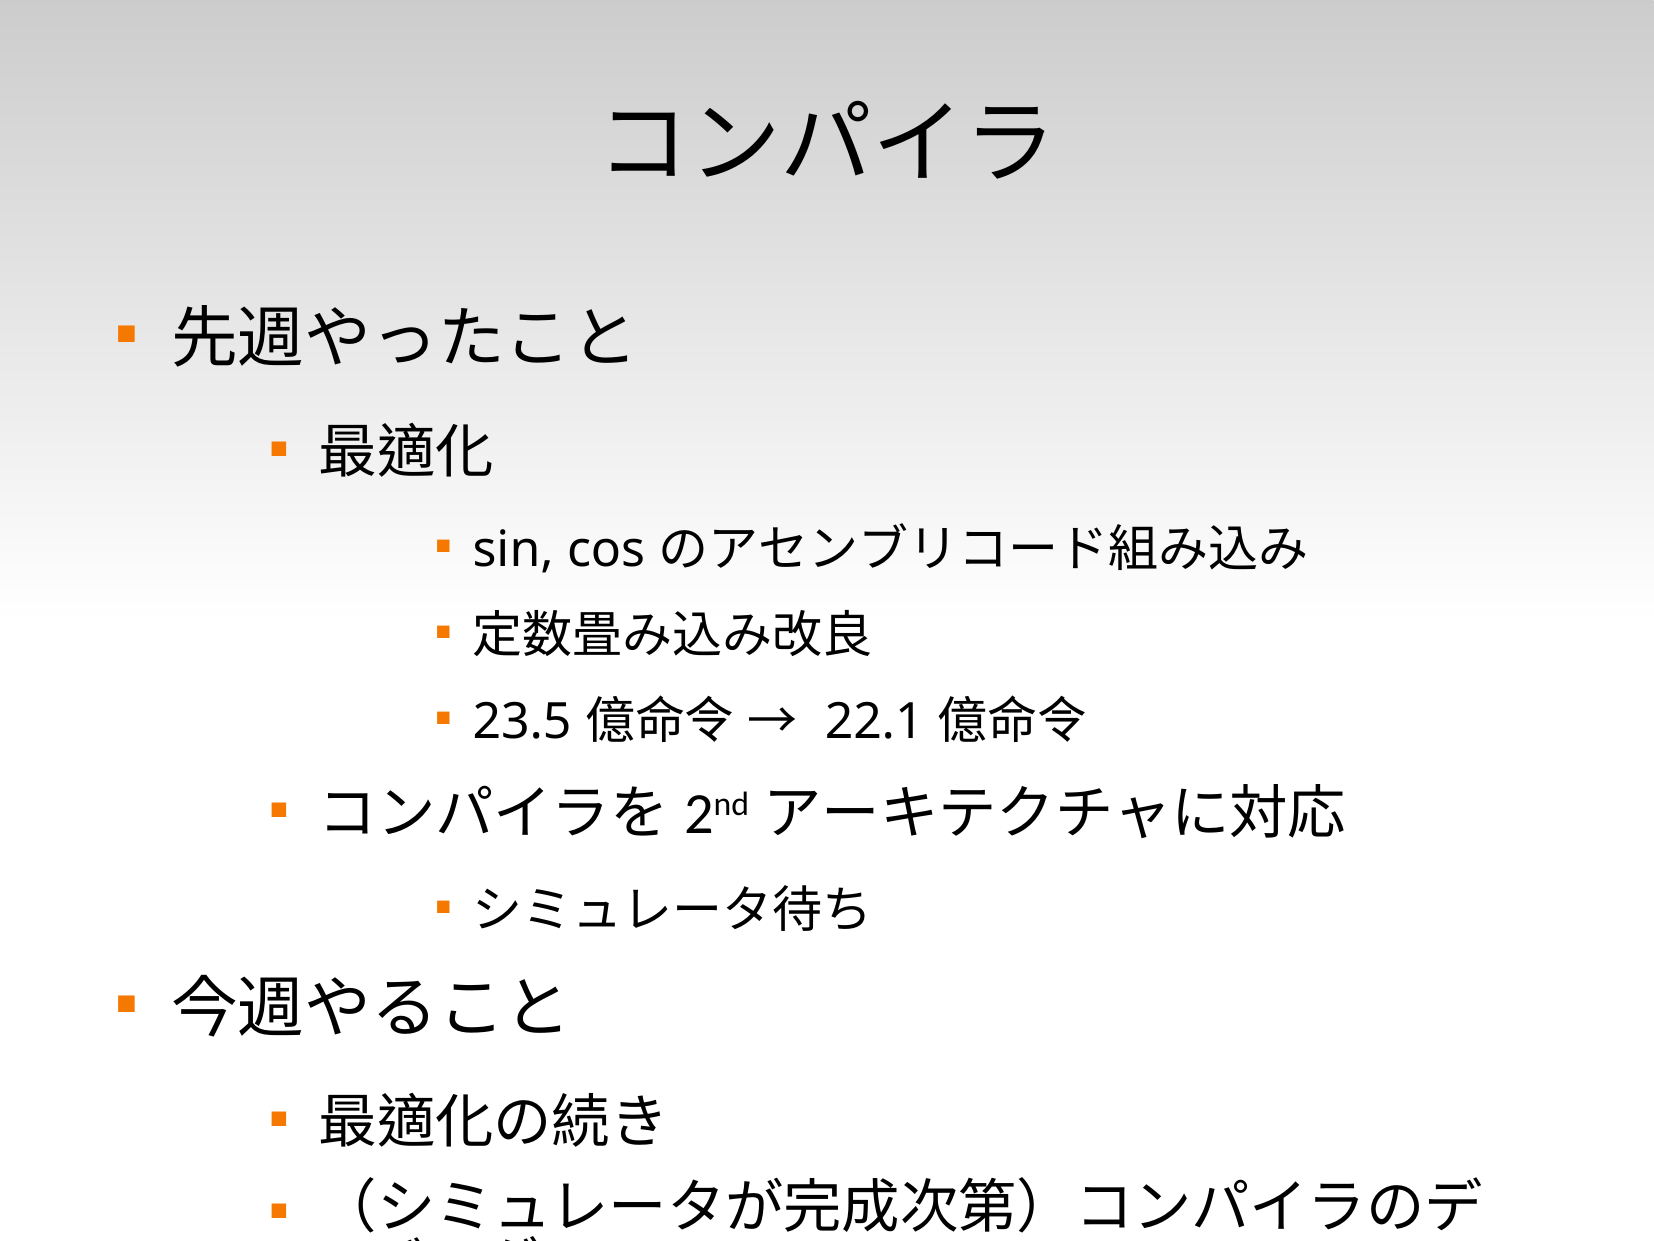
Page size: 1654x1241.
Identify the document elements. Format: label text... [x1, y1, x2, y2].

title コンパイラ [82, 49, 1571, 257]
list 先週やったこと 最適化 sin, cosのアセンブリコード組み込み 定数畳み込み改良 23.5億命令 → 22.1億命令 コンパイラを2nd アーキテクチャに対応 シミュレータ待ち 今週やること 最適化の続き （シミュレータが完成次第）コンパイラのデバッグ [82, 290, 1571, 1109]
